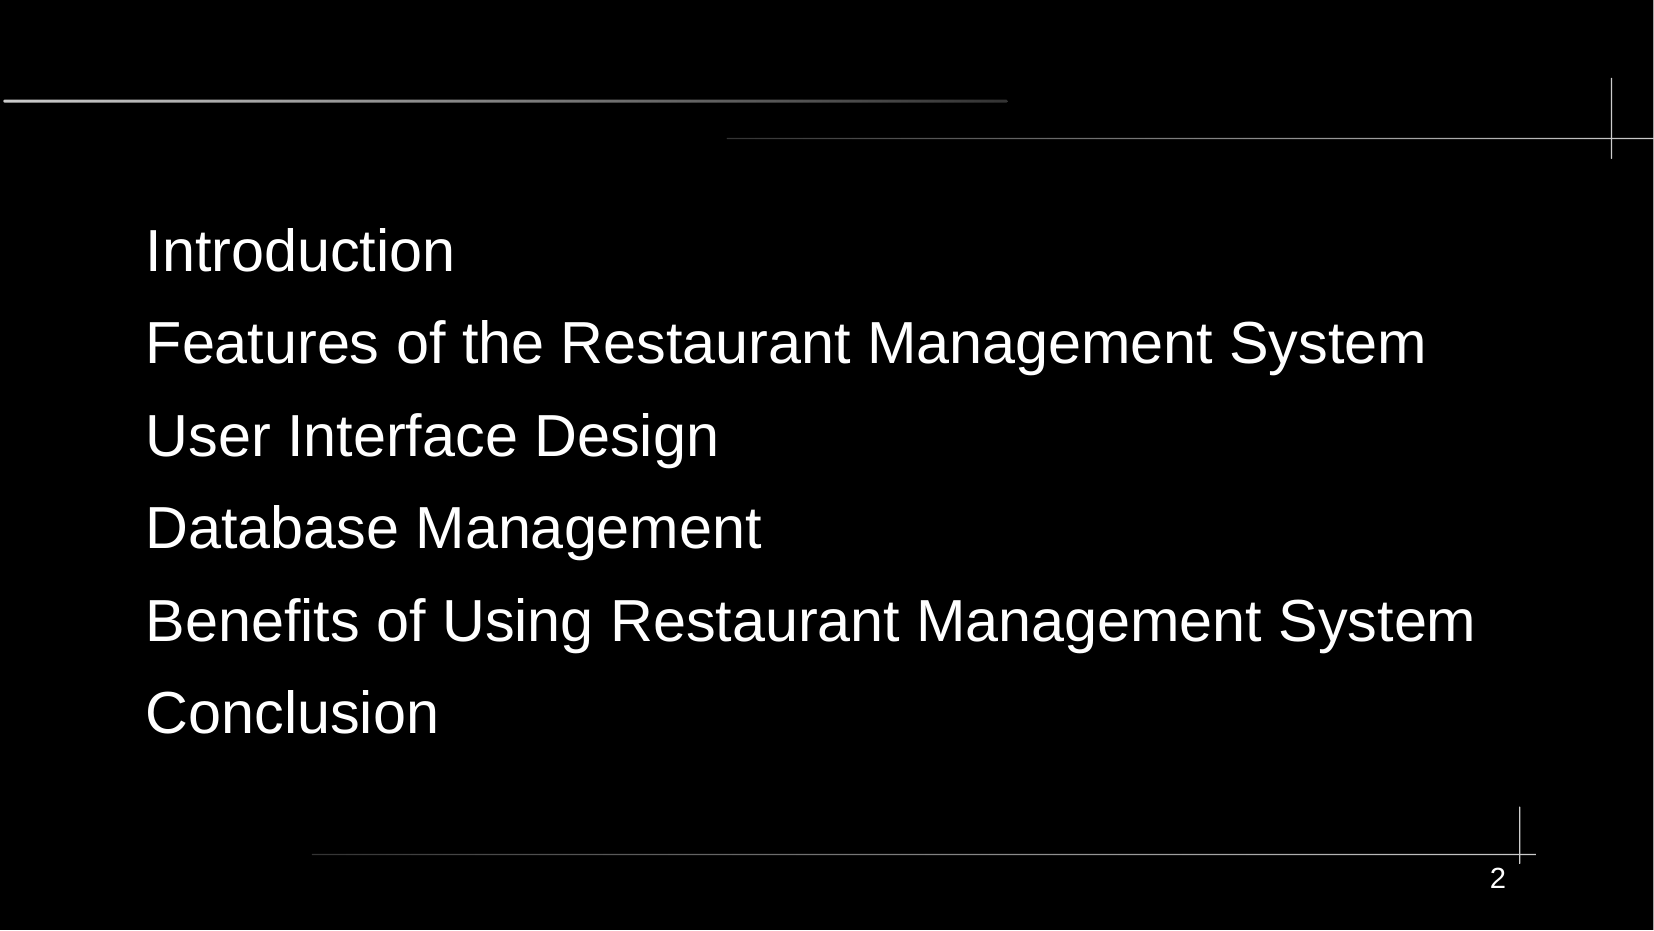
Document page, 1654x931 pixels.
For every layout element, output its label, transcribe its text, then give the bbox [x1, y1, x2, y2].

list Introduction Features of the Restaurant Management System User Interface Design Database Management Benefits of Using Restaurant Management System Conclusion [82, 217, 1571, 758]
